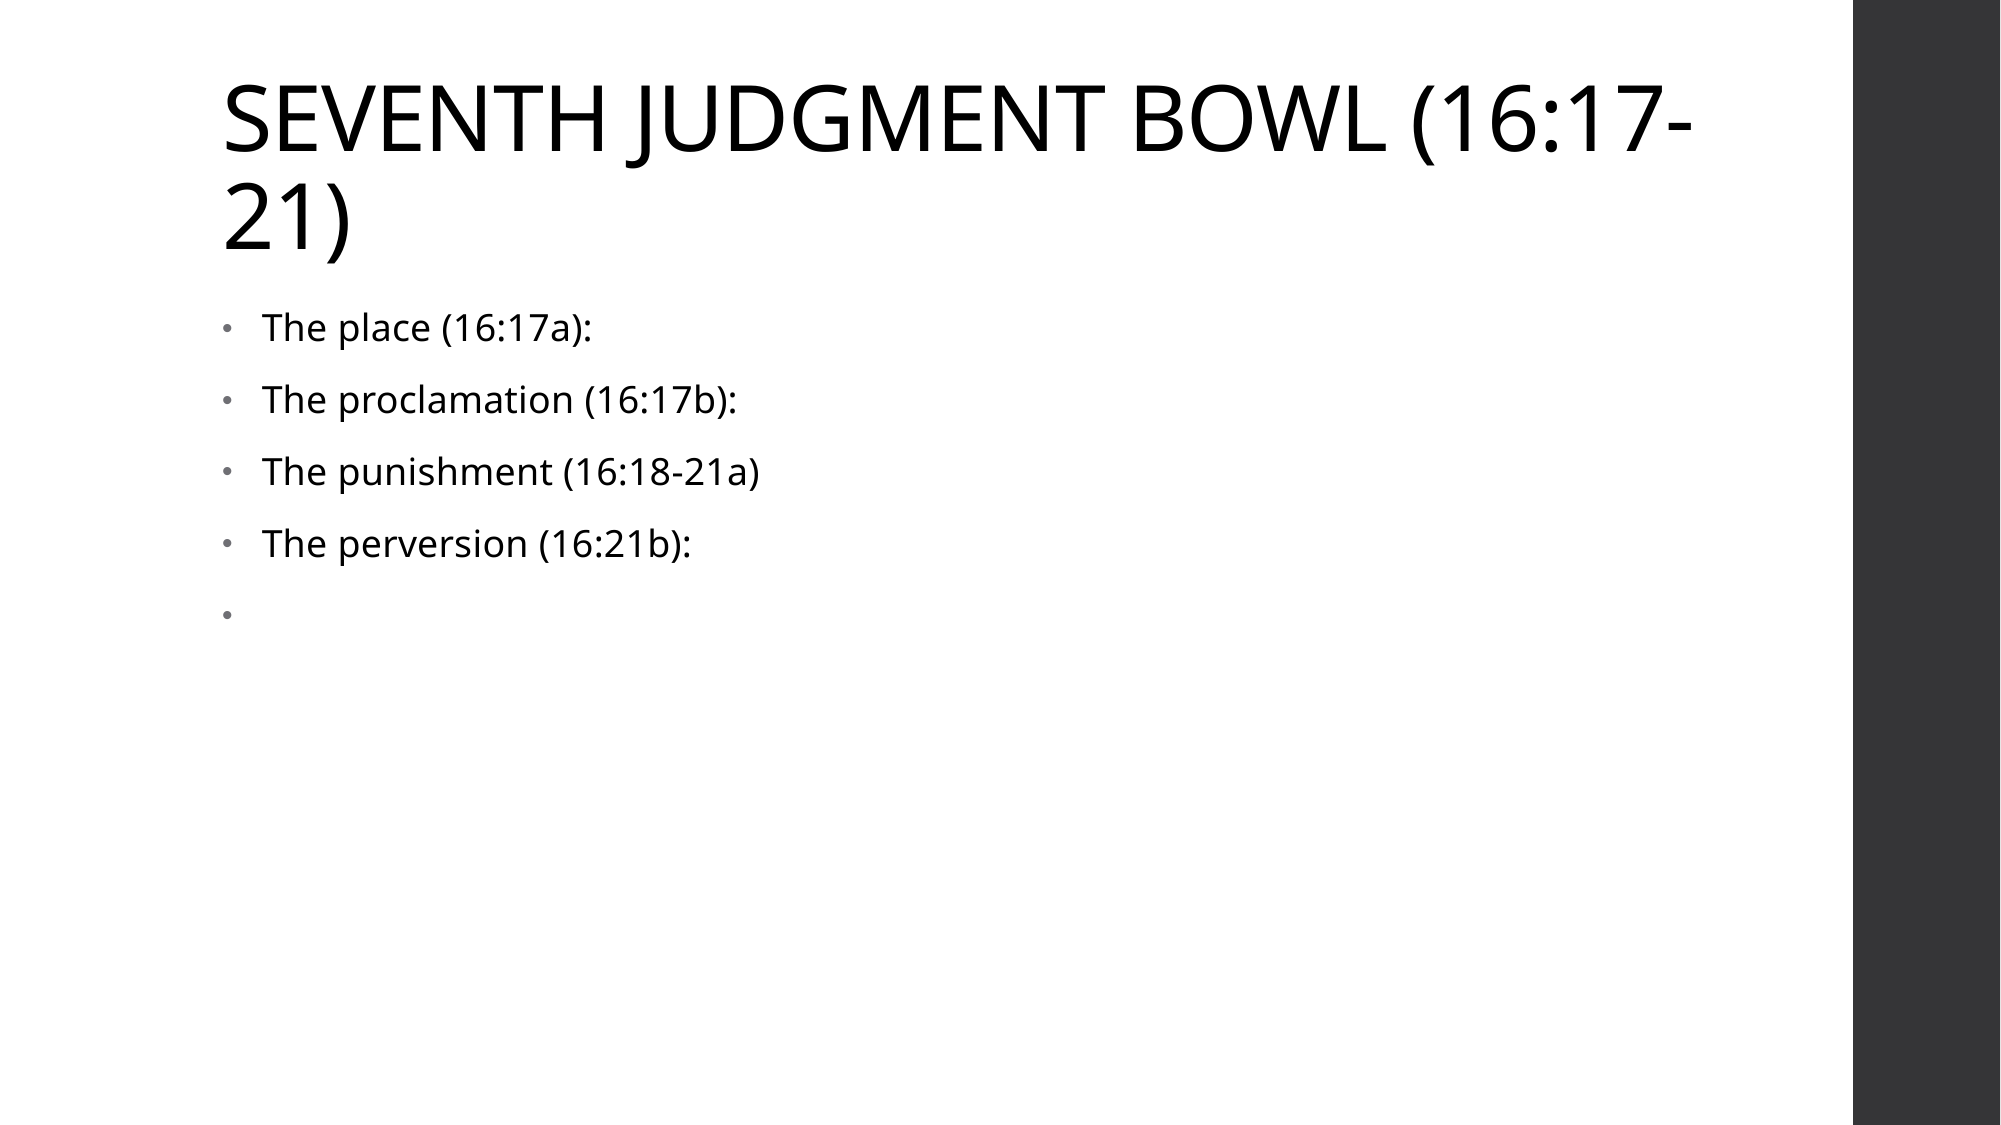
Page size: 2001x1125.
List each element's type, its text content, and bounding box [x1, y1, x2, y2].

title SEVENTH JUDGMENT BOWL (16:17-21) [206, 60, 1797, 278]
list The place (16:17a): The proclamation (16:17b): The punishment (16:18-21a) The perversion (16:21b): [206, 299, 1617, 1014]
